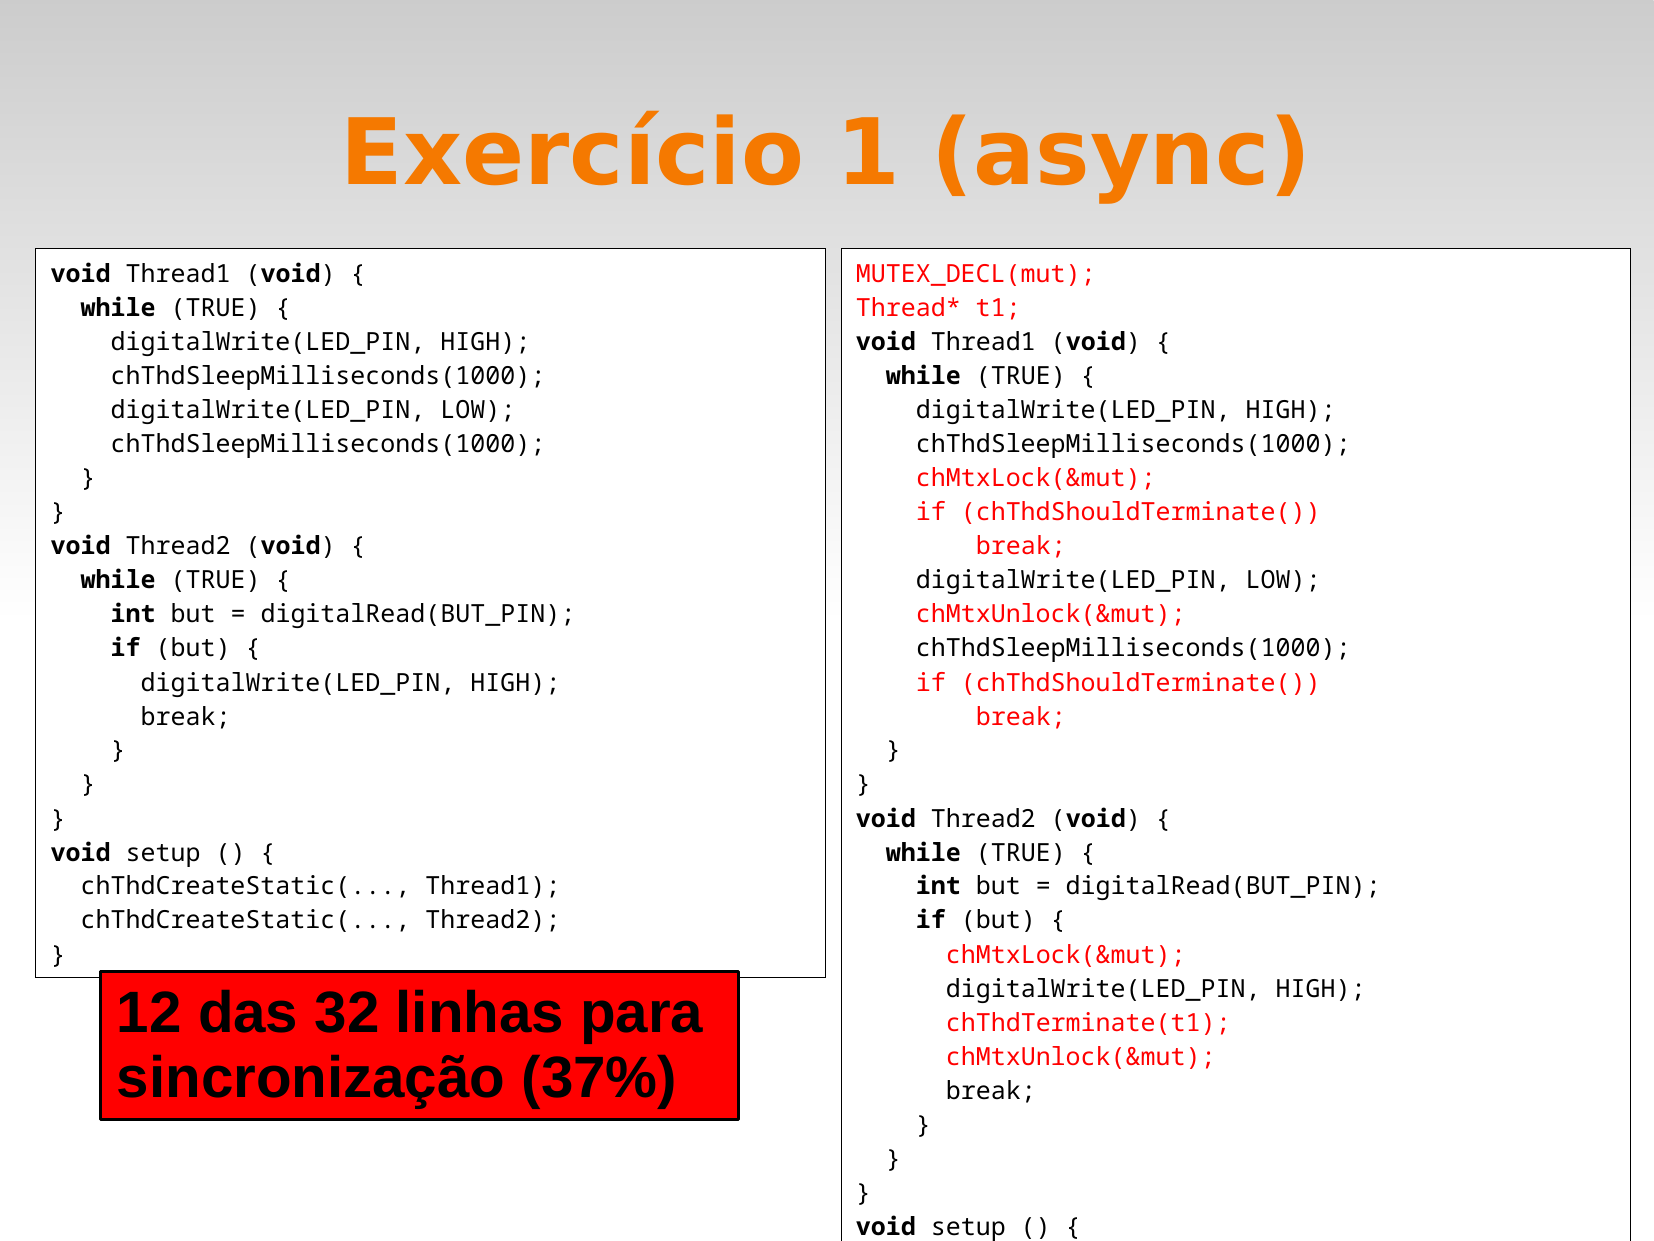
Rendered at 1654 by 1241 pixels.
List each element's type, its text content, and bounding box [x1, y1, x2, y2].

text_box 12 das 32 linhas para sincronização (37%) [100, 971, 739, 1120]
text_box MUTEX_DECL(mut); Thread* t1; void Thread1 (void) { while (TRUE) { digitalWrite(LED_PIN, HIGH); chThdSleepMilliseconds(1000); chMtxLock(&mut); if (chThdShouldTerminate()) break; digitalWrite(LED_PIN, LOW); chMtxUnlock(&mut); chThdSleepMilliseconds(1000); if (chThdShouldTerminate()) break; } } void Thread2 (void) { while (TRUE) { int but = digitalRead(BUT_PIN); if (but) { chMtxLock(&mut); digitalWrite(LED_PIN, HIGH); chThdTerminate(t1); chMtxUnlock(&mut); break; } } } void setup () { t1 = chThdCreateStatic(..., Thread1); chThdCreateStatic(..., Thread2); } [841, 248, 1631, 1197]
text_box void Thread1 (void) { while (TRUE) { digitalWrite(LED_PIN, HIGH); chThdSleepMilliseconds(1000); digitalWrite(LED_PIN, LOW); chThdSleepMilliseconds(1000); } } void Thread2 (void) { while (TRUE) { int but = digitalRead(BUT_PIN); if (but) { digitalWrite(LED_PIN, HIGH); break; } } } void setup () { chThdCreateStatic(..., Thread1); chThdCreateStatic(..., Thread2); } [35, 248, 826, 878]
title Exercício 1 (async) [82, 49, 1571, 257]
